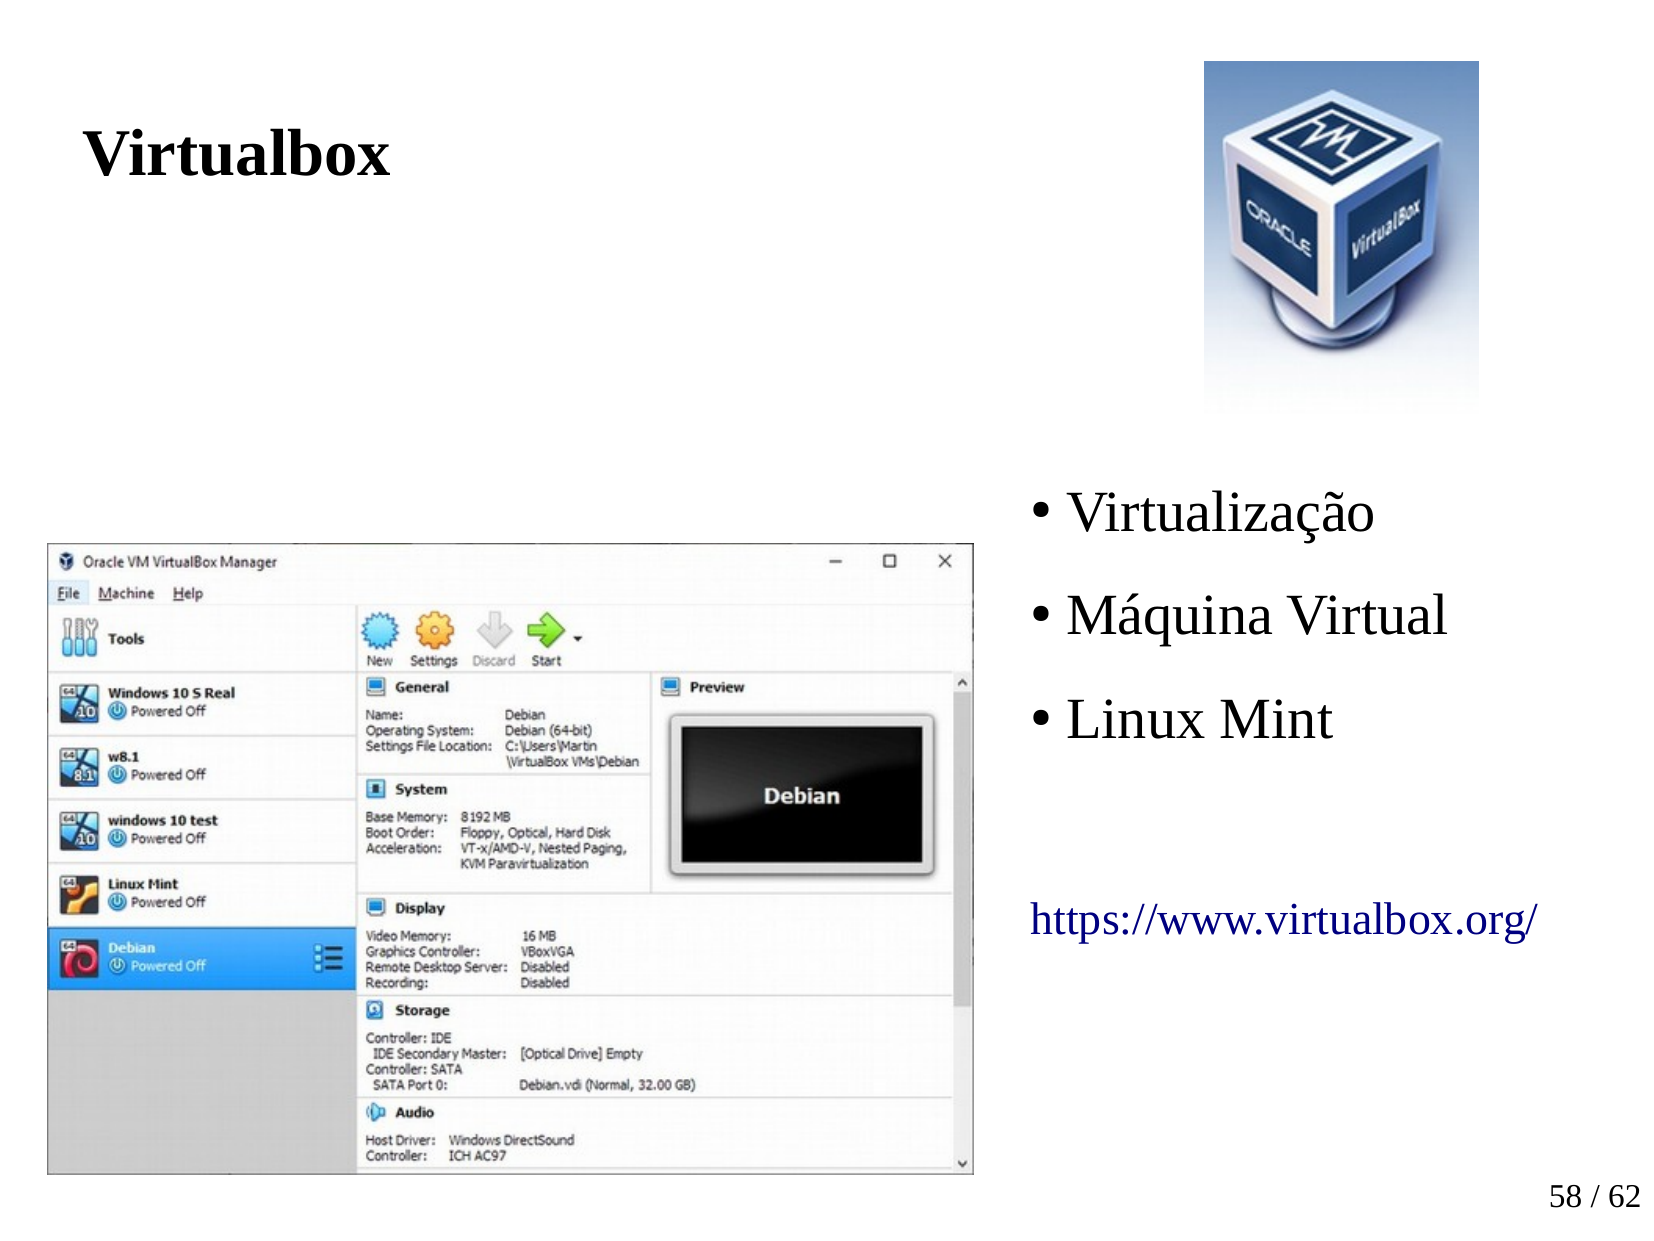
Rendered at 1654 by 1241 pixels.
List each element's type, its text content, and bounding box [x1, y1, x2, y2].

title Virtualbox [82, 49, 1571, 257]
list Virtualização Máquina Virtual Linux Mint https://www.virtualbox.org/ [1030, 478, 1595, 993]
picture [1204, 61, 1479, 414]
picture [47, 543, 974, 1176]
